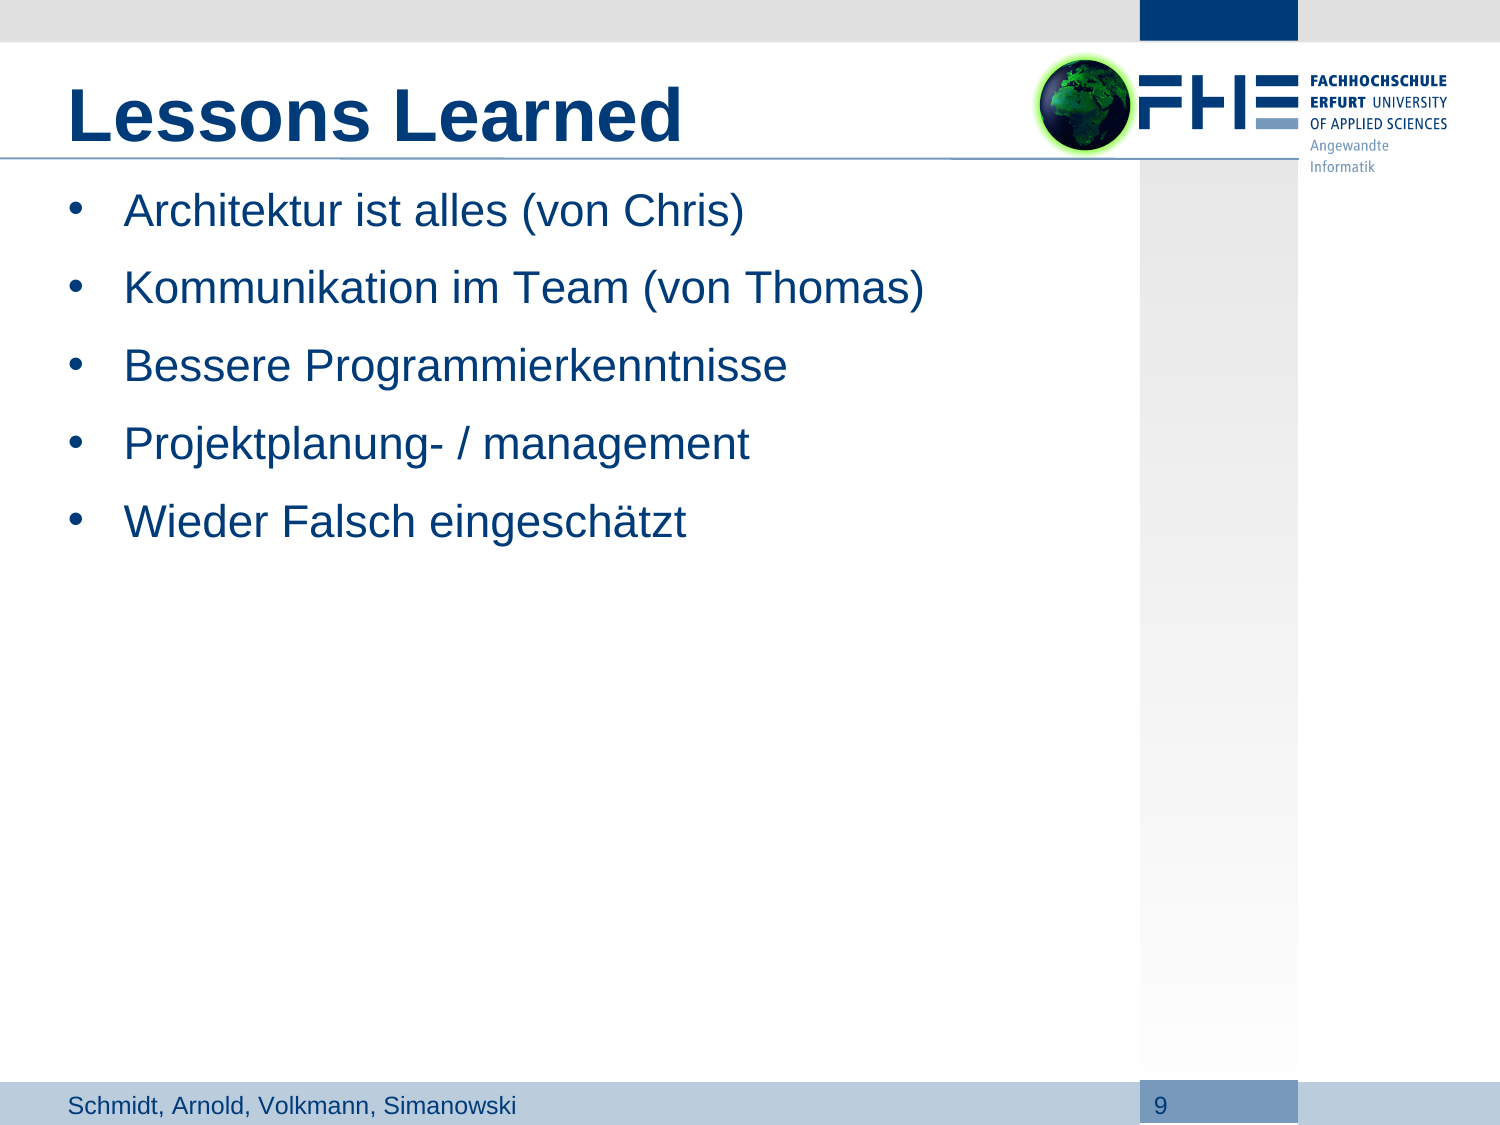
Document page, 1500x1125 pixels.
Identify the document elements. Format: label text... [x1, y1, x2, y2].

title Lessons Learned [53, 58, 1140, 142]
list Architektur ist alles (von Chris) Kommunikation im Team (von Thomas) Bessere Programmierkenntnisse Projektplanung- / management Wieder Falsch eingeschätzt [53, 172, 1500, 1083]
picture [1030, 50, 1140, 58]
picture [1030, 75, 1447, 172]
